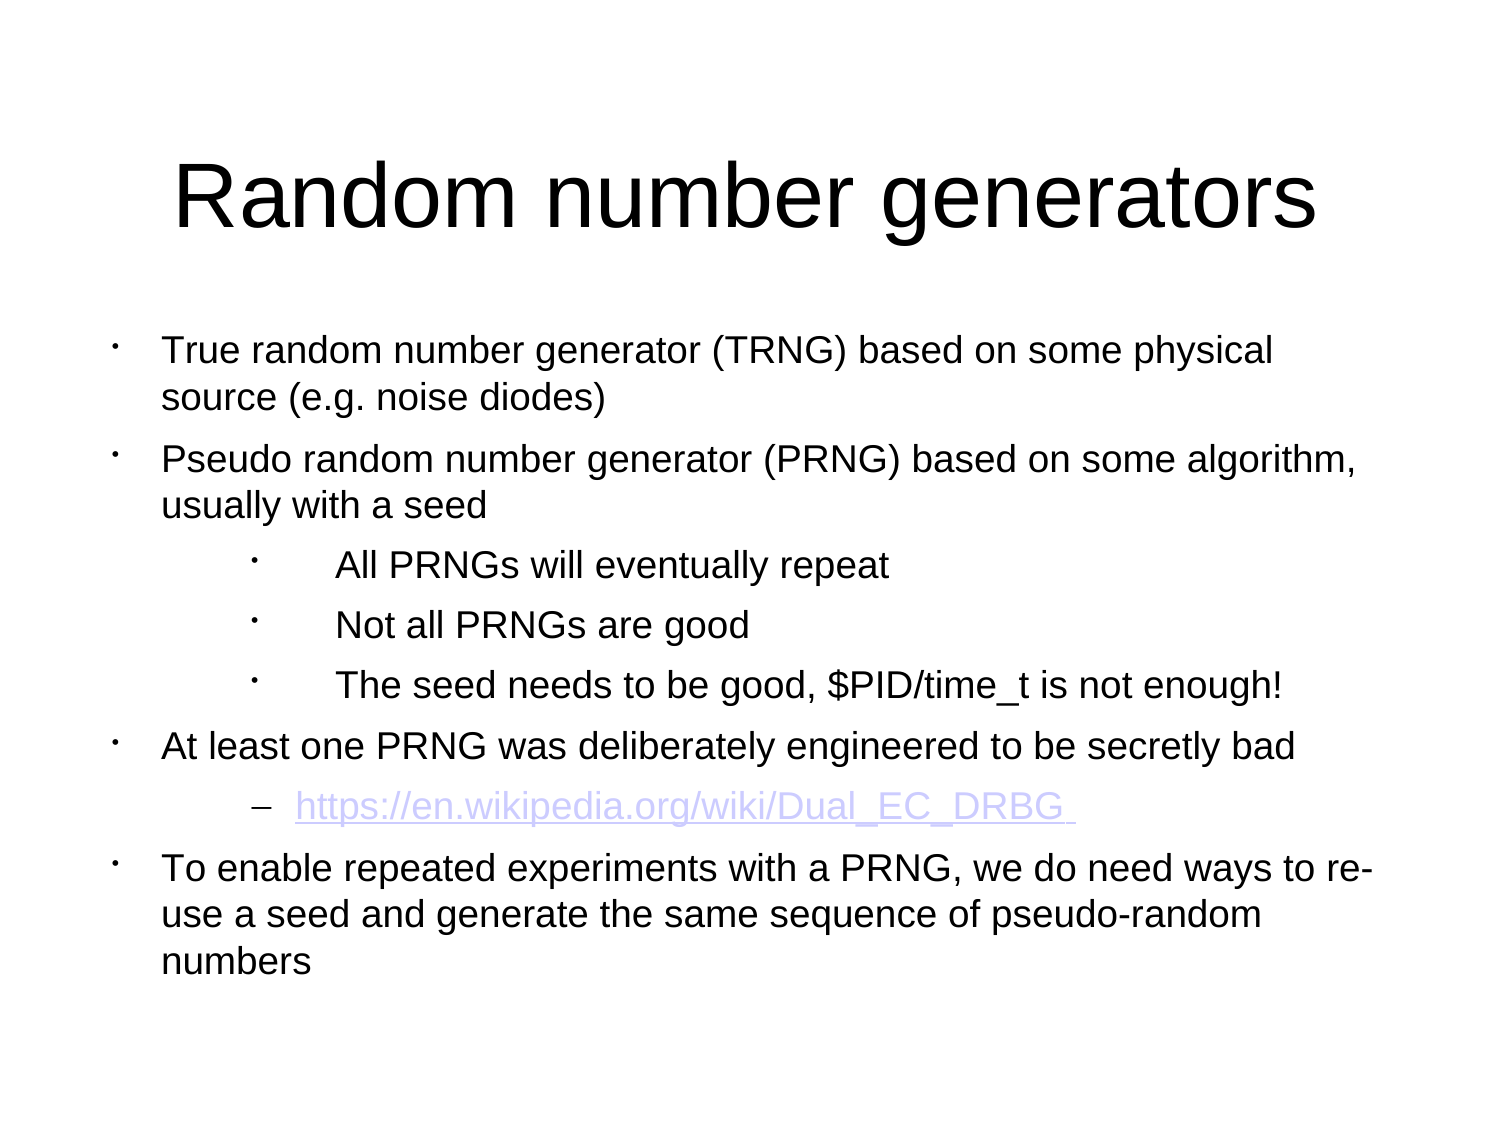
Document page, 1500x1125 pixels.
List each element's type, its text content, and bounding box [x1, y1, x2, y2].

title Random number generators [112, 99, 1381, 281]
list True random number generator (TRNG) based on some physical source (e.g. noise diodes) Pseudo random number generator (PRNG) based on some algorithm, usually with a seed All PRNGs will eventually repeat Not all PRNGs are good The seed needs to be good, $PID/time_t is not enough! At least one PRNG was deliberately engineered to be secretly bad https://en.wikipedia.org/wiki/Dual_EC_DRBG To enable repeated experiments with a PRNG, we do need ways to re-use a seed and generate the same sequence of pseudo-random numbers [112, 324, 1381, 994]
